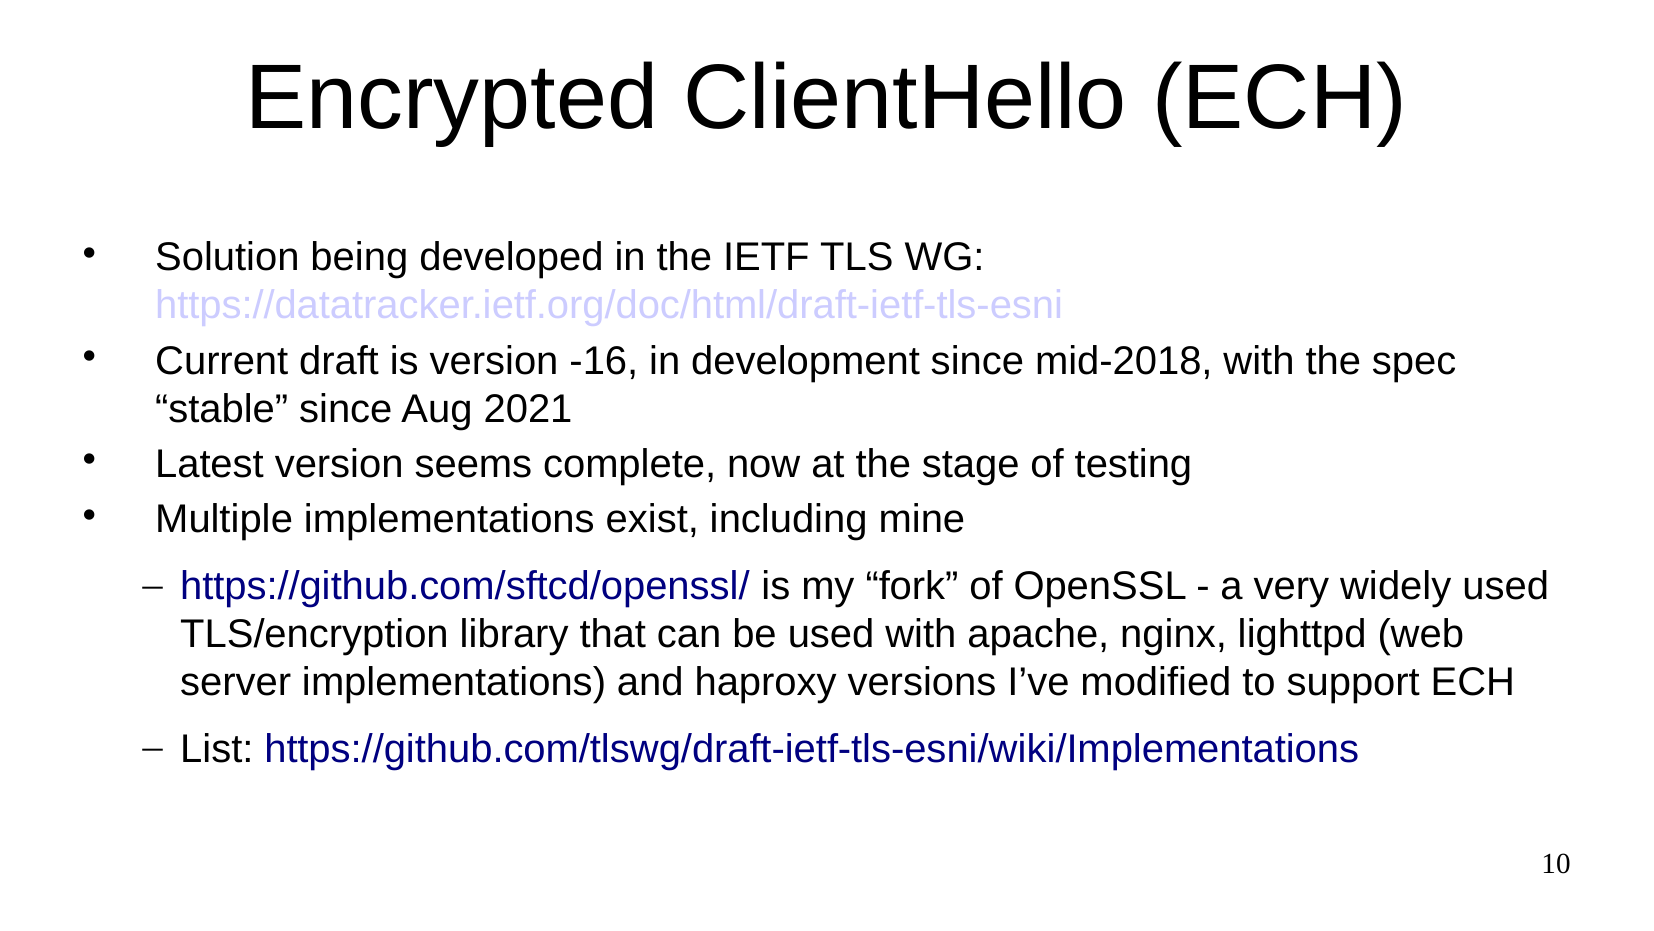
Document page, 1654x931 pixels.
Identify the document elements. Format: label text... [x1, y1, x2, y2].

title Encrypted ClientHello (ECH) [82, 36, 1571, 175]
list Solution being developed in the IETF TLS WG: https://datatracker.ietf.org/doc/html/draft-ietf-tls-esni Current draft is version -16, in development since mid-2018, with the spec “stable” since Aug 2021 Latest version seems complete, now at the stage of testing Multiple implementations exist, including mine https://github.com/sftcd/openssl/ is my “fork” of OpenSSL - a very widely used TLS/encryption library that can be used with apache, nginx, lighttpd (web server implementations) and haproxy versions I’ve modified to support ECH List: https://github.com/tlswg/draft-ietf-tls-esni/wiki/Implementations [82, 175, 1571, 808]
